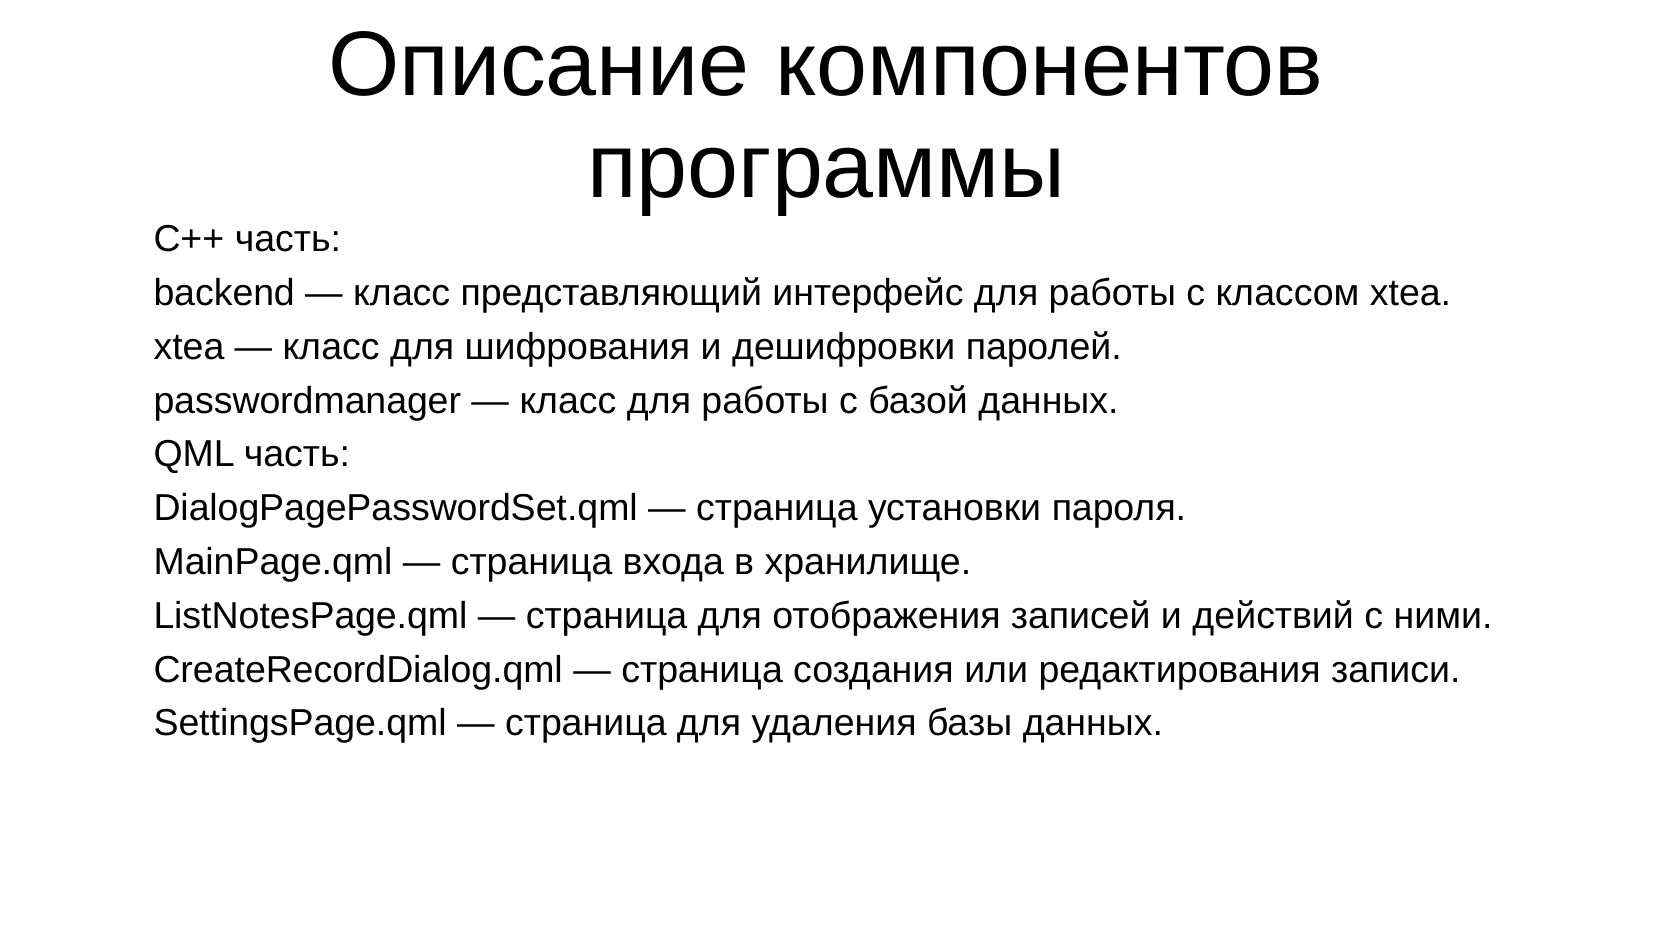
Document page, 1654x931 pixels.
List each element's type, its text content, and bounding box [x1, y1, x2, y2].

list С++ часть: backend — класс представляющий интерфейс для работы с классом xtea. xtea — класс для шифрования и дешифровки паролей. passwordmanager — класс для работы с базой данных. QML часть: DialogPagePasswordSet.qml — страница установки пароля. MainPage.qml — страница входа в хранилище. ListNotesPage.qml — страница для отображения записей и действий с ними. CreateRecordDialog.qml — страница создания или редактирования записи. SettingsPage.qml — страница для удаления базы данных. [82, 217, 1571, 758]
title Описание компонентов программы [82, 12, 1571, 217]
